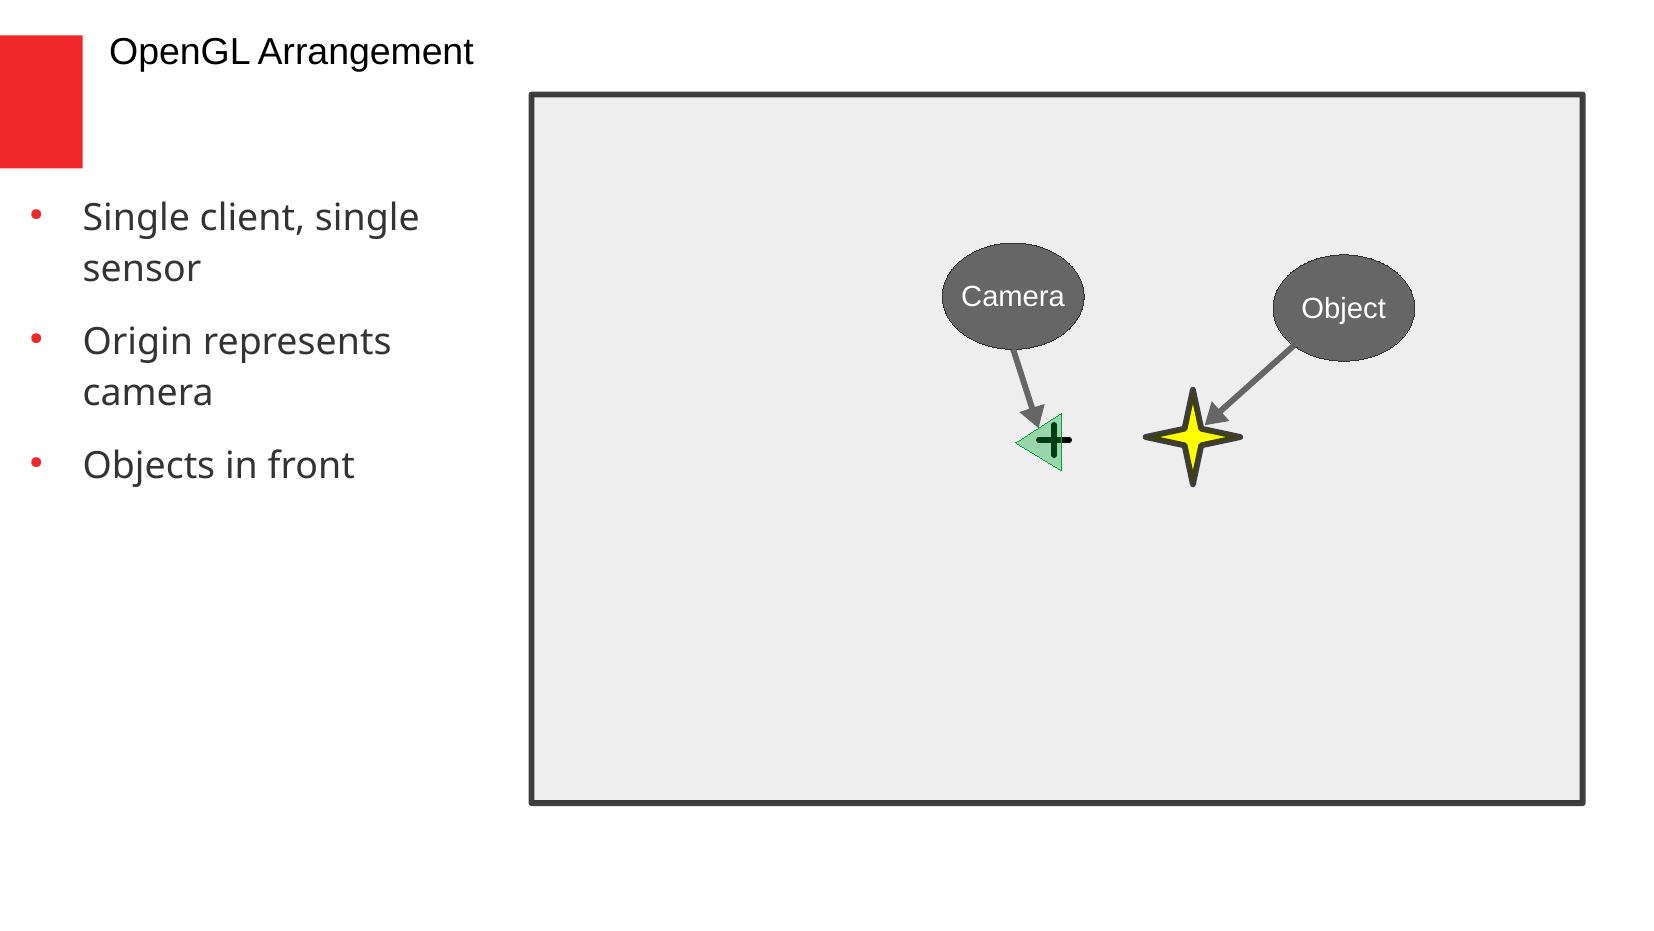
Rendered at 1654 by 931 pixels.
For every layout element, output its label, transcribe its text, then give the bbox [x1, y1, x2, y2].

text_box OpenGL Arrangement [94, 23, 508, 95]
text_box Camera [942, 243, 1085, 350]
list Single client, single sensor Origin represents camera Objects in front [11, 190, 508, 863]
text_box [531, 94, 1583, 804]
text_box Object [1273, 254, 1415, 362]
